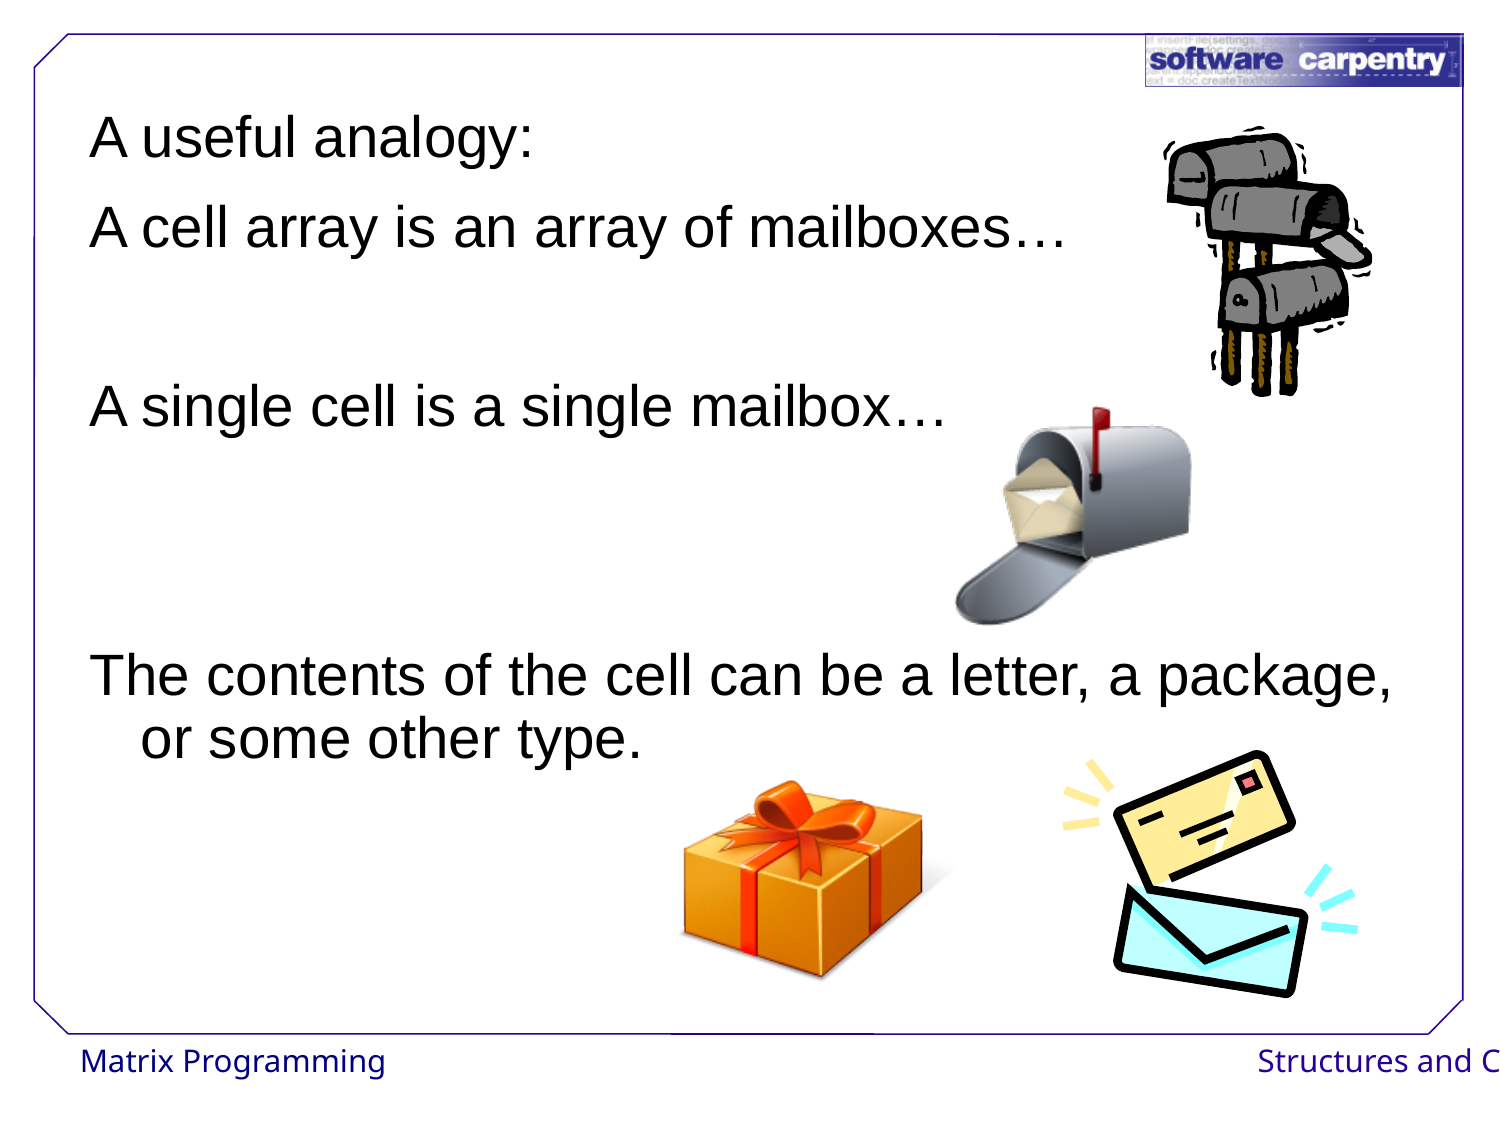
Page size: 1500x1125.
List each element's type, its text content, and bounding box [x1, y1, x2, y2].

picture [950, 125, 1374, 651]
picture [1145, 33, 1464, 87]
list A useful analogy: A cell array is an array of mailboxes… A single cell is a single mailbox… The contents of the cell can be a letter, a package, or some other type. [75, 99, 1425, 1013]
picture [1062, 750, 1359, 999]
picture [675, 724, 957, 1007]
